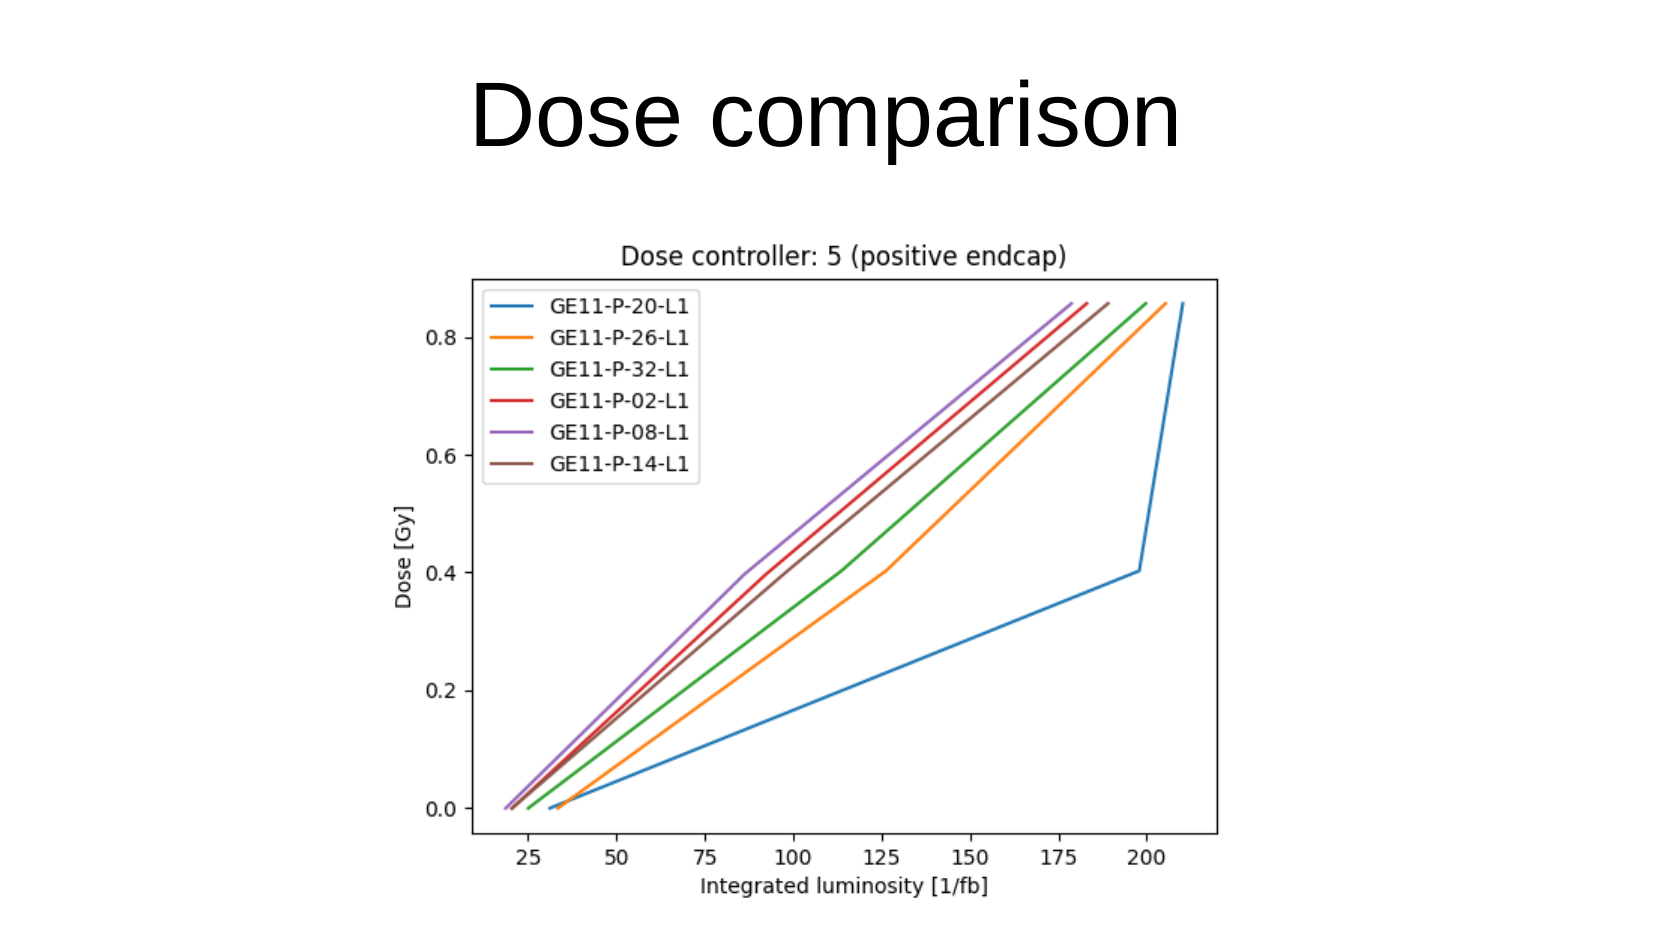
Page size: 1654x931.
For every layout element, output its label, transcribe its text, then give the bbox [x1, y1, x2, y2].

picture [352, 192, 1313, 913]
title Dose comparison [82, 37, 1571, 193]
